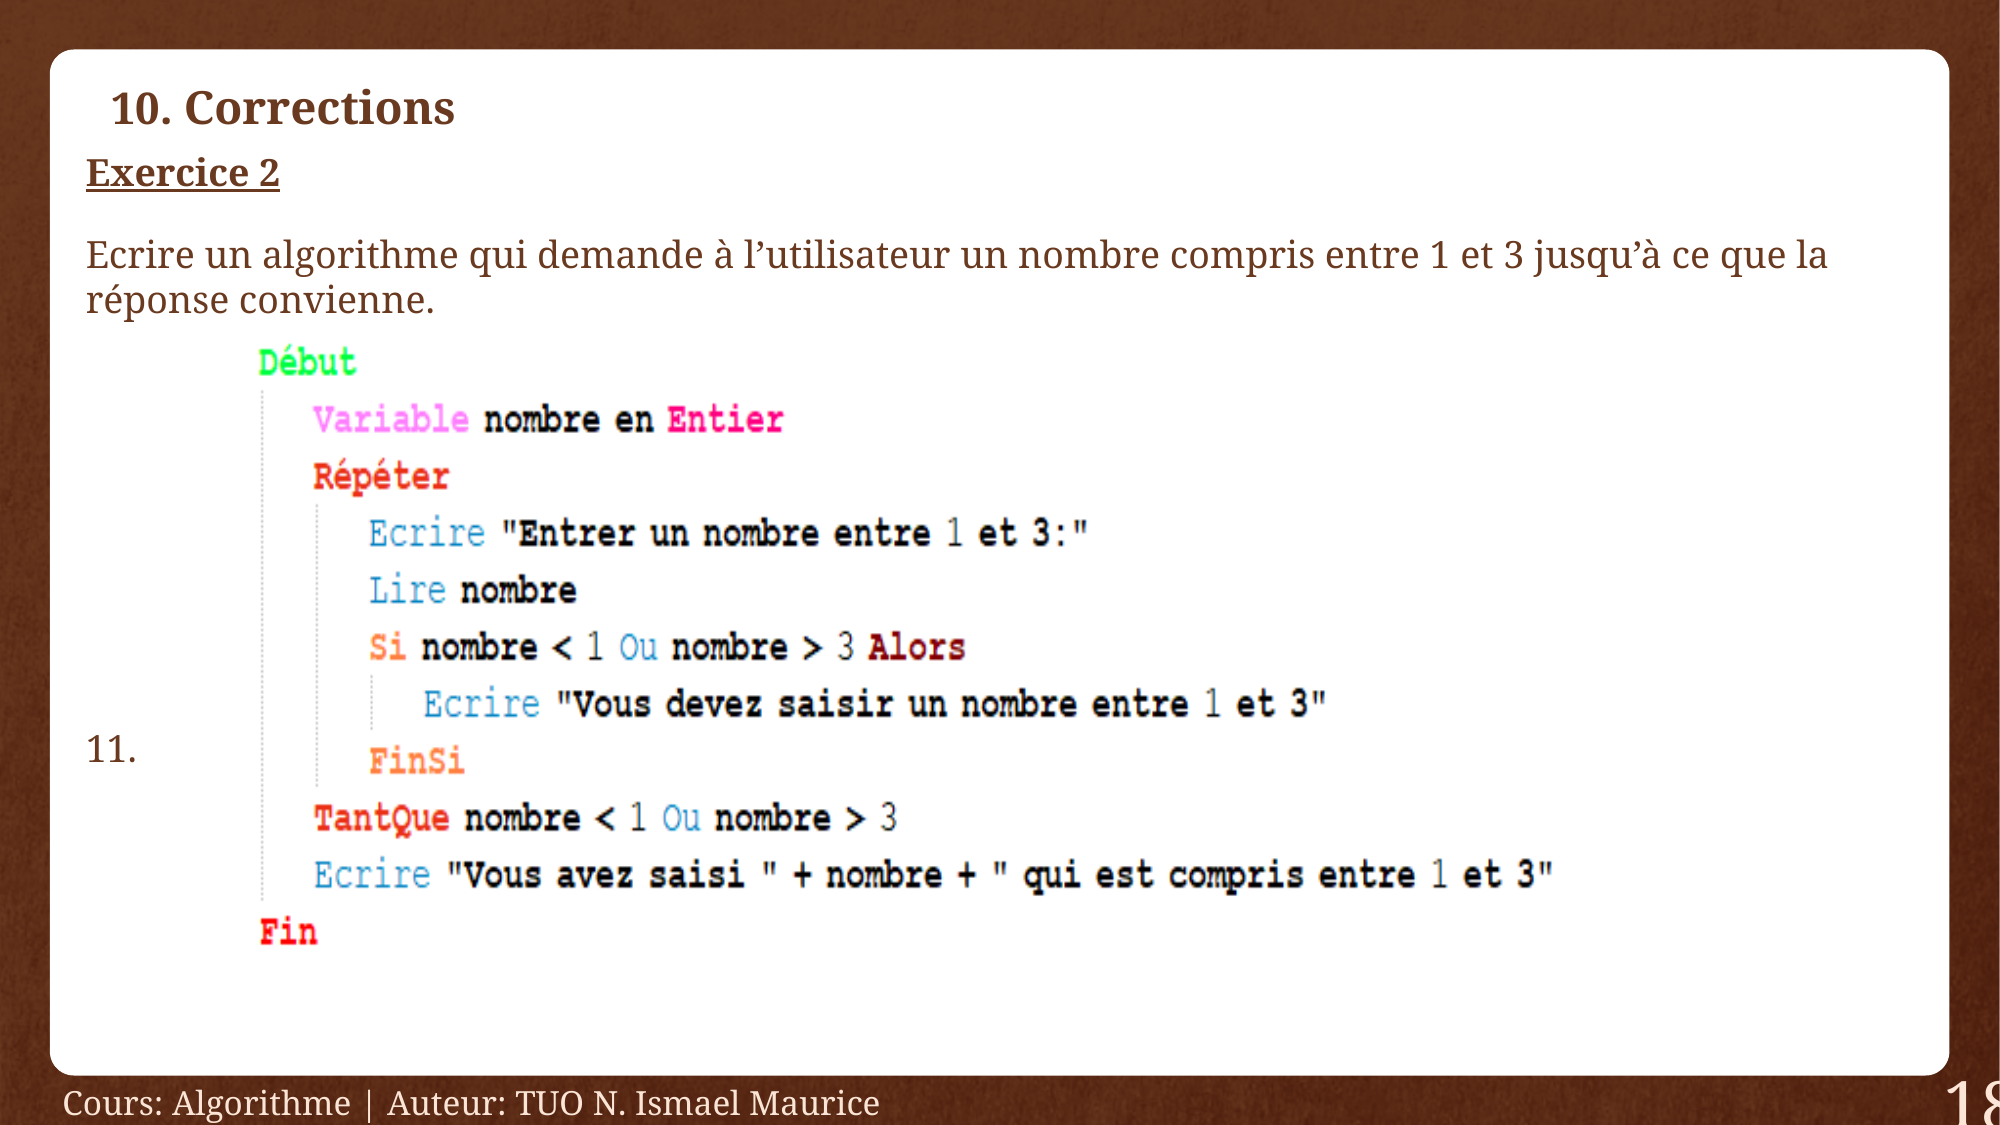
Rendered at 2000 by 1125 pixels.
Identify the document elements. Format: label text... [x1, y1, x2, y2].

text_box Cours: Algorithme | Auteur: TUO N. Ismael Maurice [47, 1074, 1264, 1125]
title 10. Corrections [95, 68, 1696, 142]
picture [246, 319, 1753, 1028]
text_box [1928, 1055, 2000, 1124]
list Exercice 2 Ecrire un algorithme qui demande à l’utilisateur un nombre compris entre 1 et 3 jusqu’à ce que la réponse convienne. [70, 141, 1929, 338]
